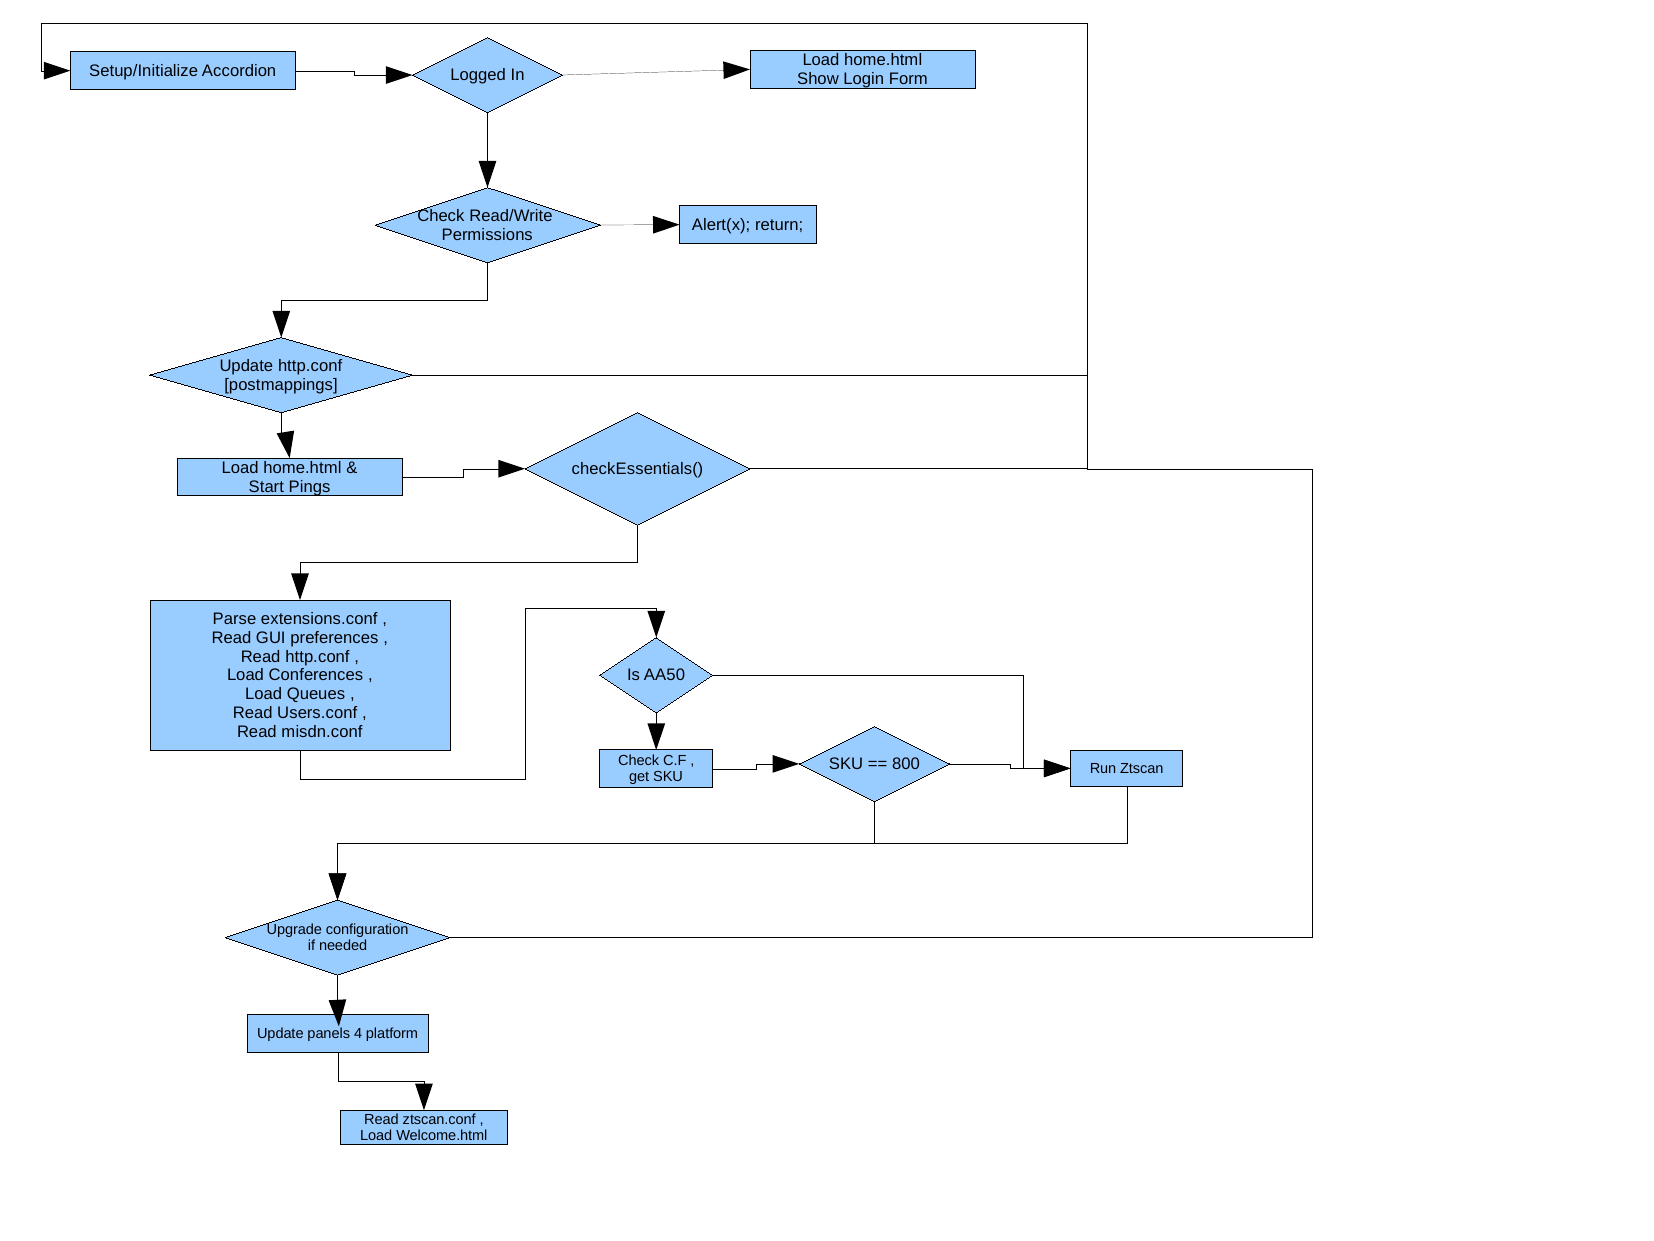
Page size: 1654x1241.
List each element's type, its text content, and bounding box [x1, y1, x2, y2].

text_box Check Read/Write Permissions [375, 187, 599, 263]
text_box SKU == 800 [799, 726, 950, 802]
text_box Setup/Initialize Accordion [70, 51, 296, 90]
text_box Parse extensions.conf , Read GUI preferences , Read http.conf , Load Conferences , Load Queues , Read Users.conf , Read misdn.conf [150, 600, 451, 751]
text_box Upgrade configuration if needed [225, 900, 450, 975]
text_box Read ztscan.conf , Load Welcome.html [340, 1110, 508, 1145]
text_box Check C.F , get SKU [599, 749, 713, 788]
text_box Alert(x); return; [679, 205, 817, 244]
text_box Load home.html Show Login Form [750, 50, 976, 89]
text_box Is AA50 [599, 637, 713, 713]
text_box Load home.html & Start Pings [177, 458, 403, 496]
text_box Logged In [413, 37, 562, 113]
text_box checkEssentials() [525, 412, 750, 525]
text_box Run Ztscan [1070, 750, 1183, 787]
text_box Update http.conf [postmappings] [149, 337, 413, 413]
text_box Update panels 4 platform [247, 1014, 429, 1053]
